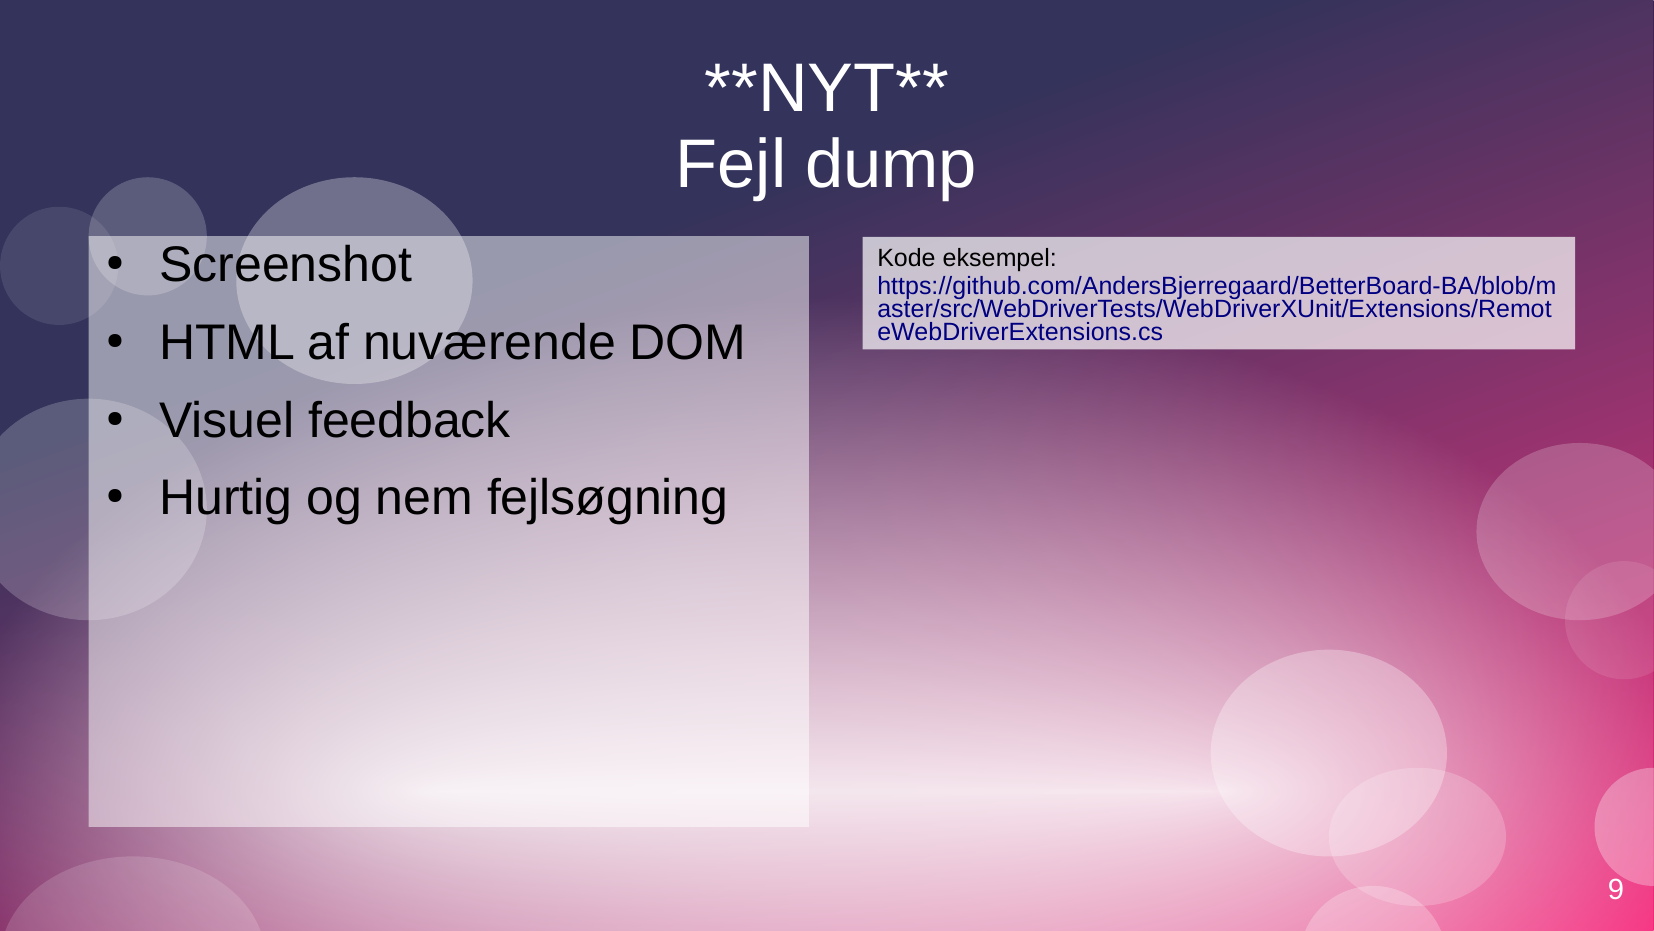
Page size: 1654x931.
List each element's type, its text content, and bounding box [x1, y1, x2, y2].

list Screenshot HTML af nuværende DOM Visuel feedback Hurtig og nem fejlsøgning [88, 236, 809, 827]
text_box Kode eksempel: https://github.com/AndersBjerregaard/BetterBoard-BA/blob/master/src/WebDriverTests/WebDriverXUnit/Extensions/RemoteWebDriverExtensions.cs [862, 236, 1576, 350]
title **NYT** Fejl dump [88, 44, 1565, 207]
